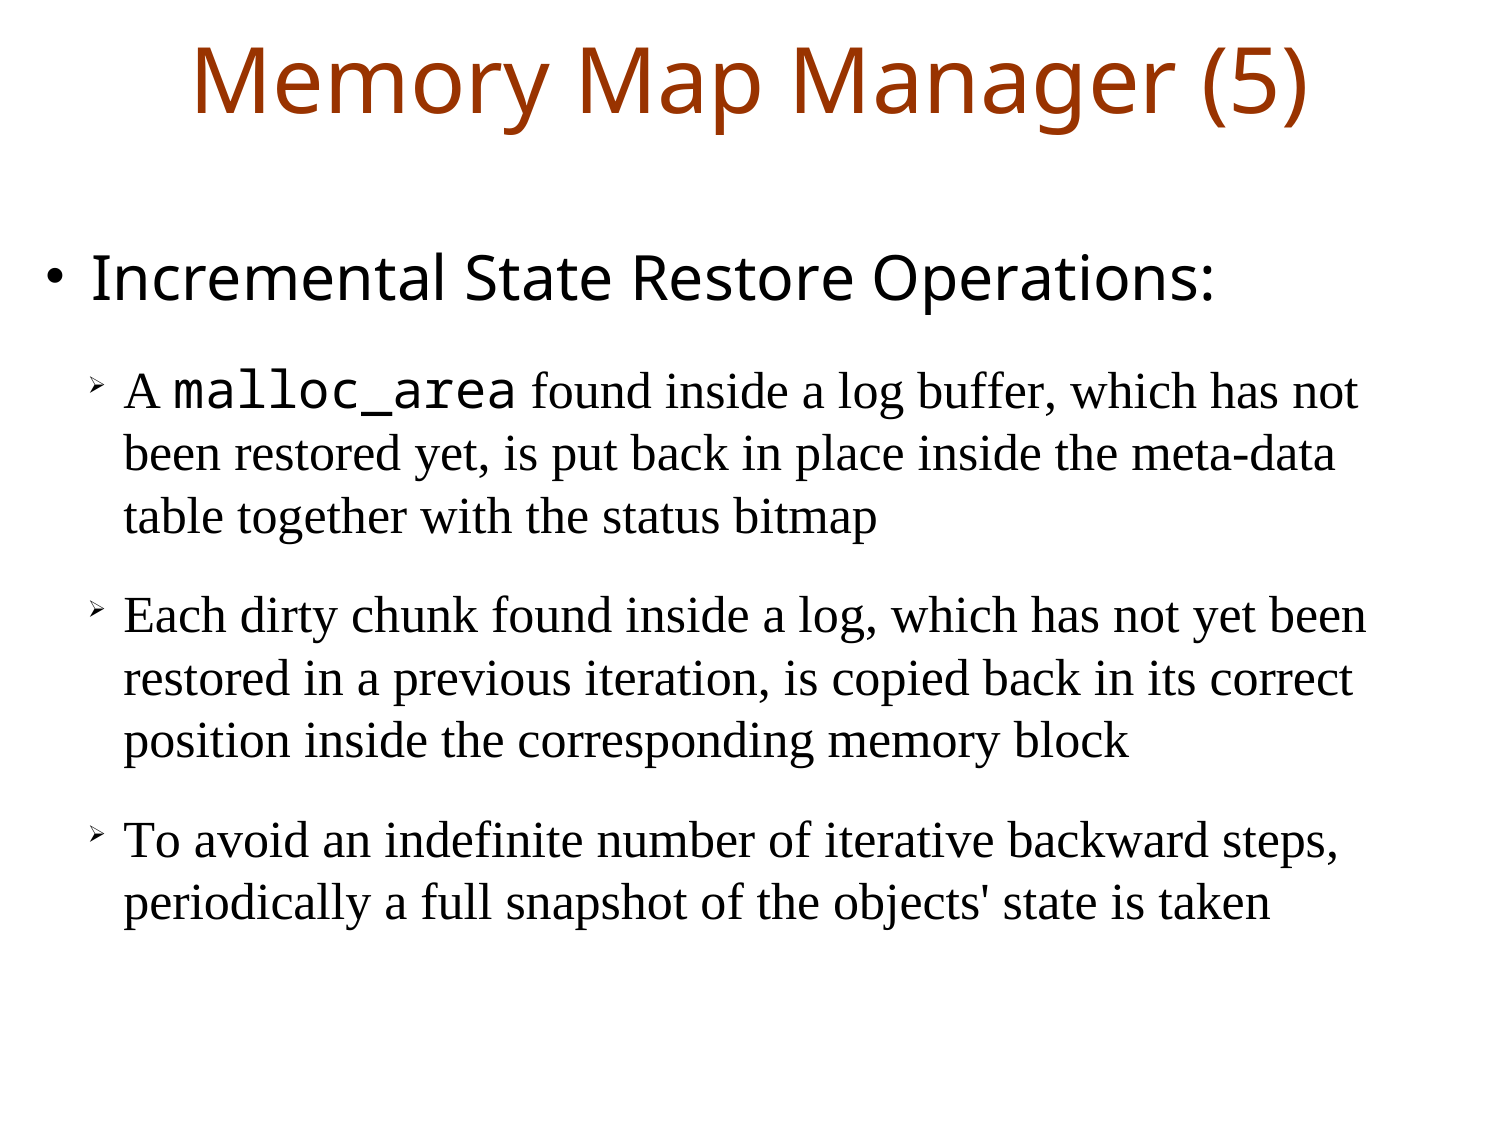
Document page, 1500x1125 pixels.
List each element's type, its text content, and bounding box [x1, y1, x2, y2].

text_box Incremental State Restore Operations: [29, 230, 1477, 343]
text_box To avoid an indefinite number of iterative backward steps, periodically a full snapshot of the objects' state is taken [0, 797, 1418, 938]
text_box A malloc_area found inside a log buffer, which has not been restored yet, is put back in place inside the meta-data table together with the status bitmap [0, 348, 1447, 552]
title Memory Map Manager (5) [112, 0, 1388, 172]
text_box Each dirty chunk found inside a log, which has not yet been restored in a previous iteration, is copied back in its correct position inside the corresponding memory block [0, 573, 1447, 776]
